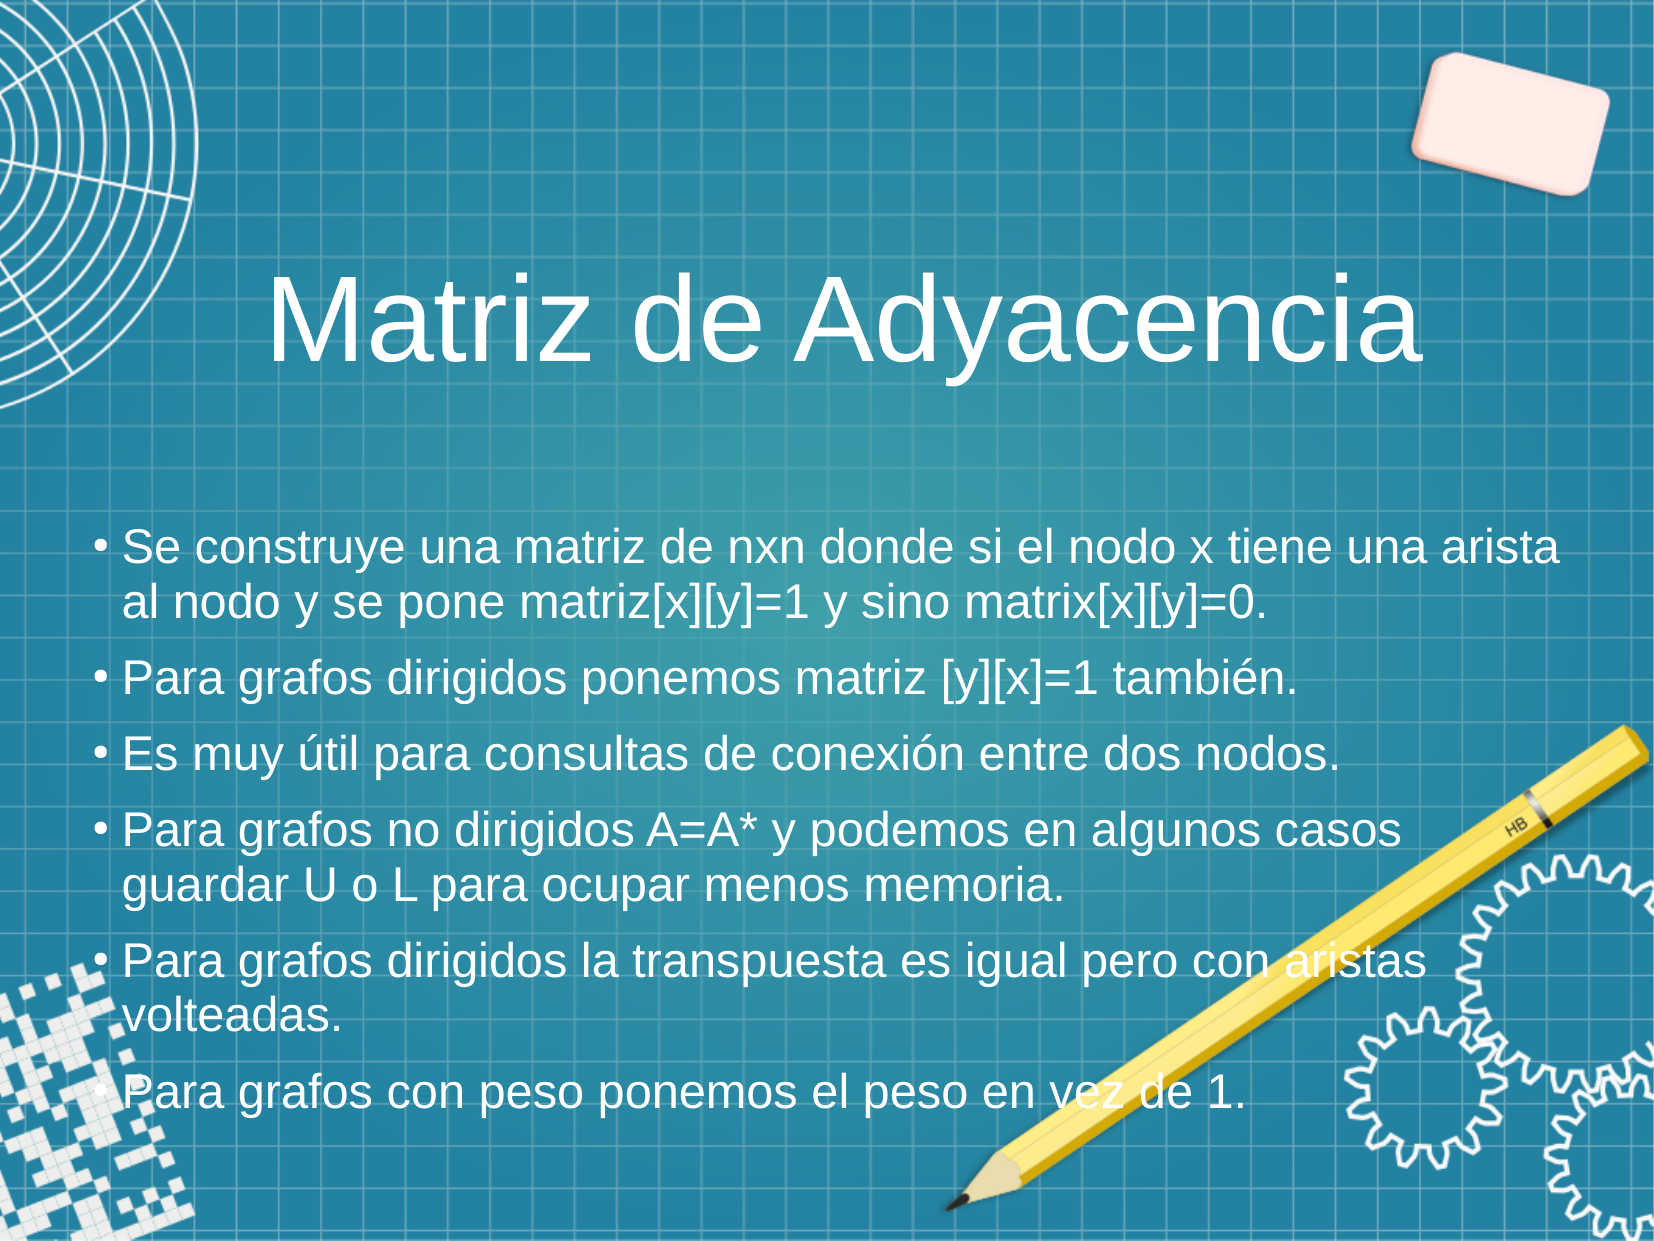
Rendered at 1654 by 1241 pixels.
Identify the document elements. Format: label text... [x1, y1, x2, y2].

picture [0, 0, 1654, 1241]
title Matriz de Adyacencia [82, 177, 1571, 461]
list Se construye una matriz de nxn donde si el nodo x tiene una arista al nodo y se pone matriz[x][y]=1 y sino matrix[x][y]=0. Para grafos dirigidos ponemos matriz [y][x]=1 también. Es muy útil para consultas de conexión entre dos nodos. Para grafos no dirigidos A=A* y podemos en algunos casos guardar U o L para ocupar menos memoria. Para grafos dirigidos la transpuesta es igual pero con aristas volteadas. Para grafos con peso ponemos el peso en vez de 1. [82, 519, 1571, 1123]
